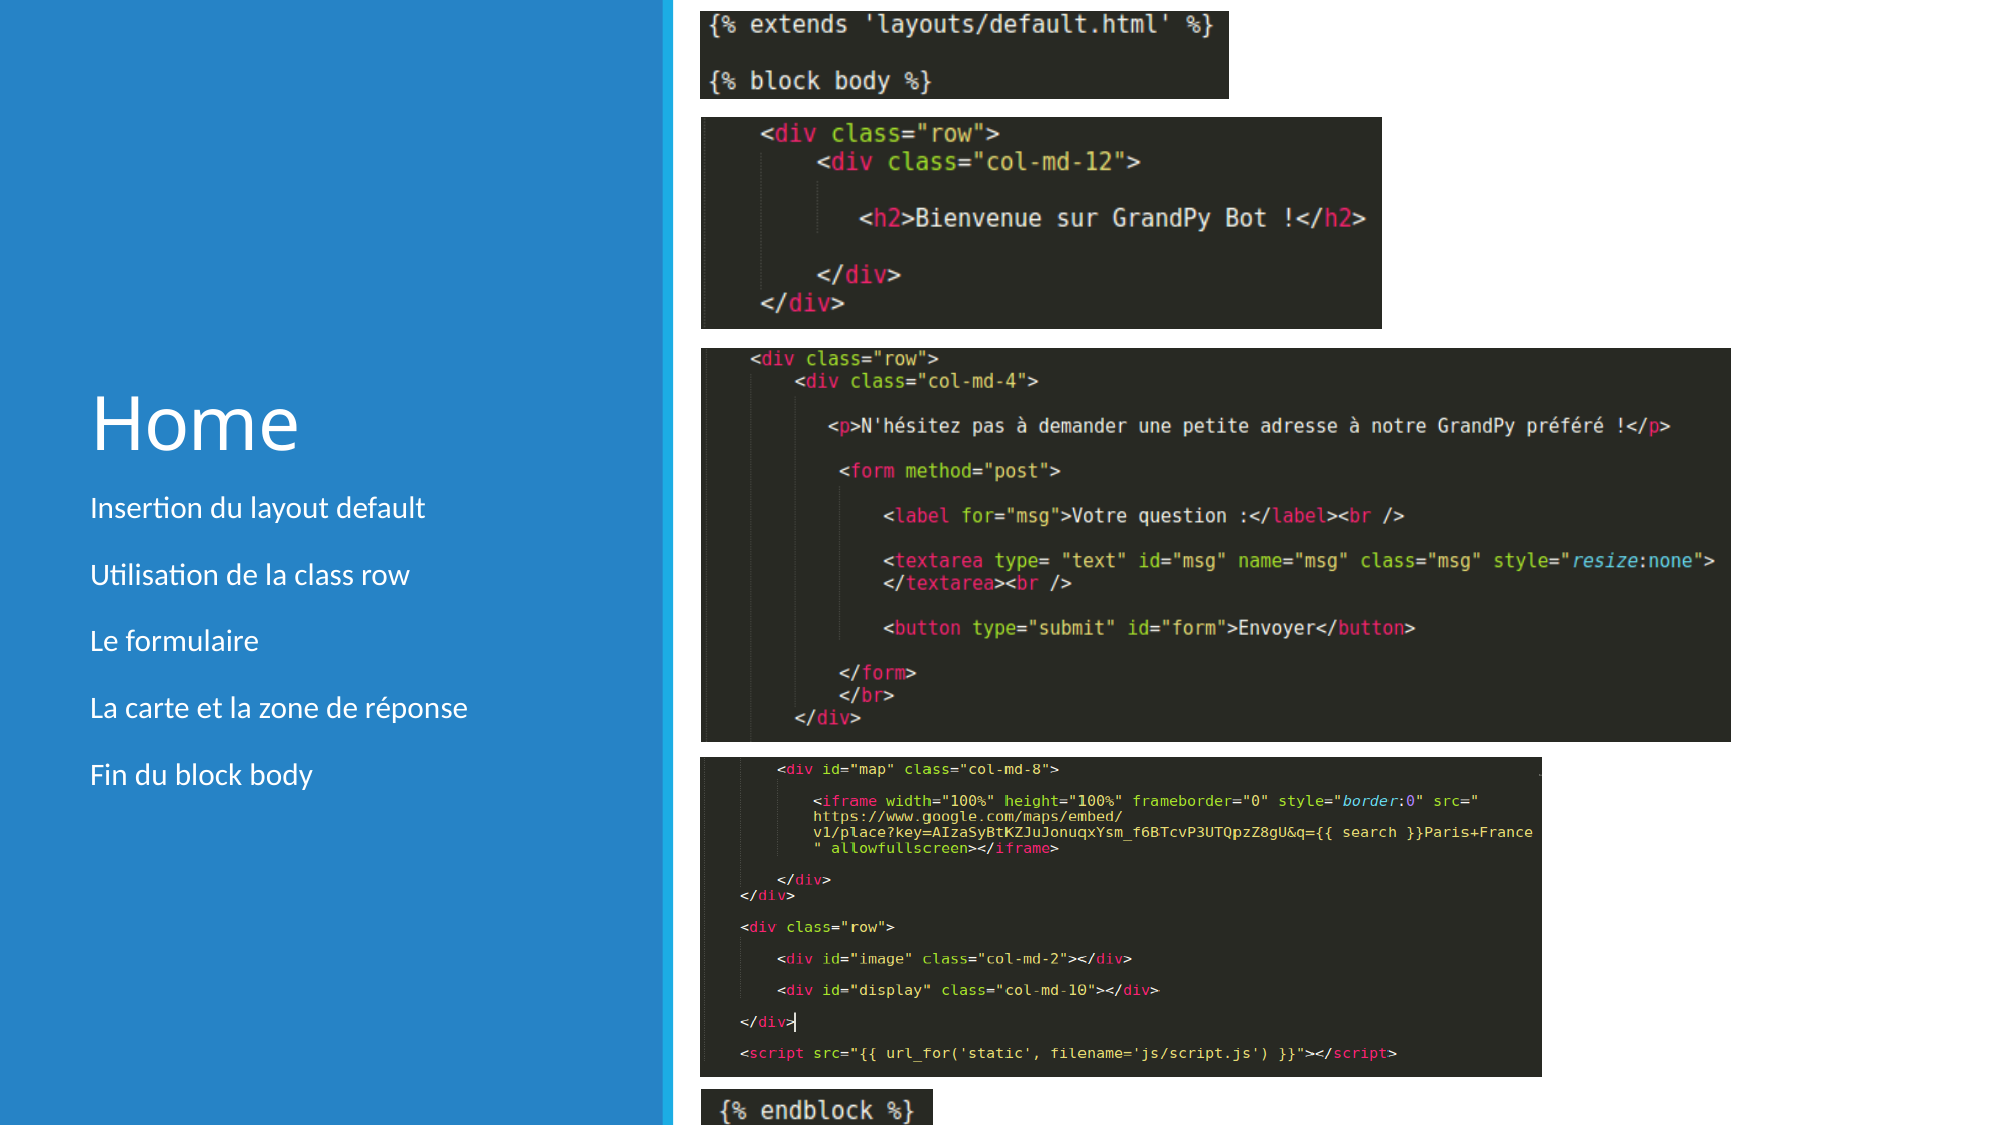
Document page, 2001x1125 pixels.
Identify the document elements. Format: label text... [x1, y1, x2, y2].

picture [701, 348, 1731, 742]
title Home [75, 97, 600, 473]
picture [701, 117, 1382, 329]
picture [700, 11, 1229, 99]
list Insertion du layout default Utilisation de la class row Le formulaire La carte et la zone de réponse Fin du block body [75, 479, 600, 1035]
picture [701, 1089, 933, 1125]
picture [700, 757, 1542, 1077]
